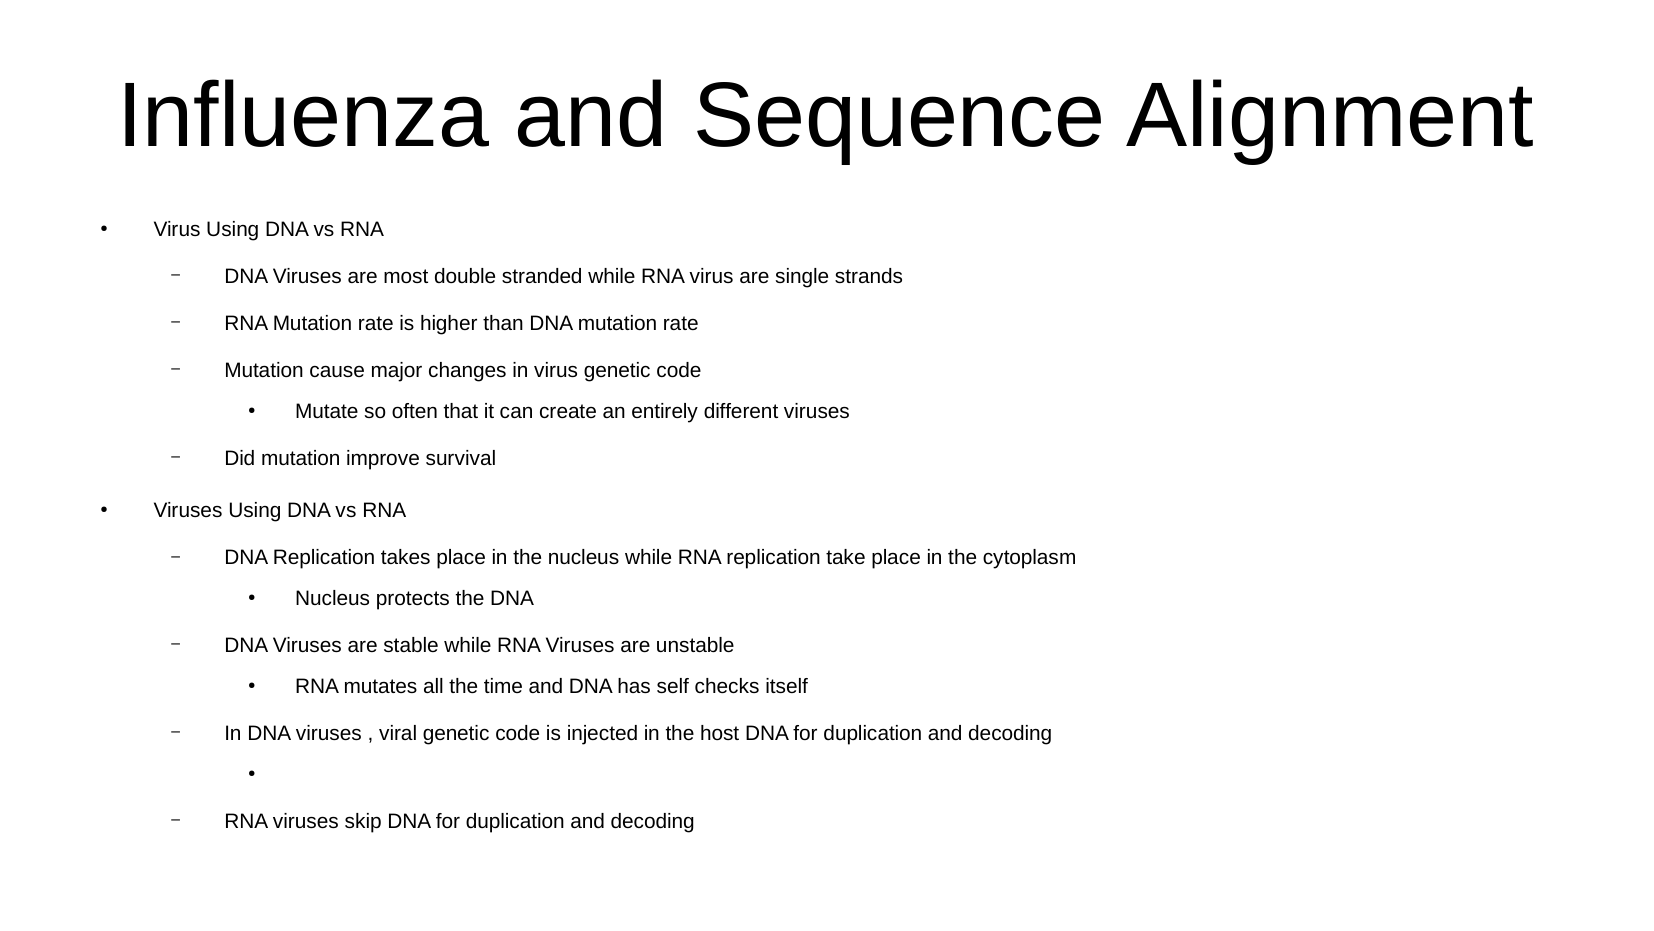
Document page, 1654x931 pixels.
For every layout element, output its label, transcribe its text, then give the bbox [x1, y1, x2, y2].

list Virus Using DNA vs RNA DNA Viruses are most double stranded while RNA virus are single strands RNA Mutation rate is higher than DNA mutation rate Mutation cause major changes in virus genetic code Mutate so often that it can create an entirely different viruses Did mutation improve survival Viruses Using DNA vs RNA DNA Replication takes place in the nucleus while RNA replication take place in the cytoplasm Nucleus protects the DNA DNA Viruses are stable while RNA Viruses are unstable RNA mutates all the time and DNA has self checks itself In DNA viruses , viral genetic code is injected in the host DNA for duplication and decoding RNA viruses skip DNA for duplication and decoding [82, 217, 1636, 901]
title Influenza and Sequence Alignment [82, 37, 1571, 193]
